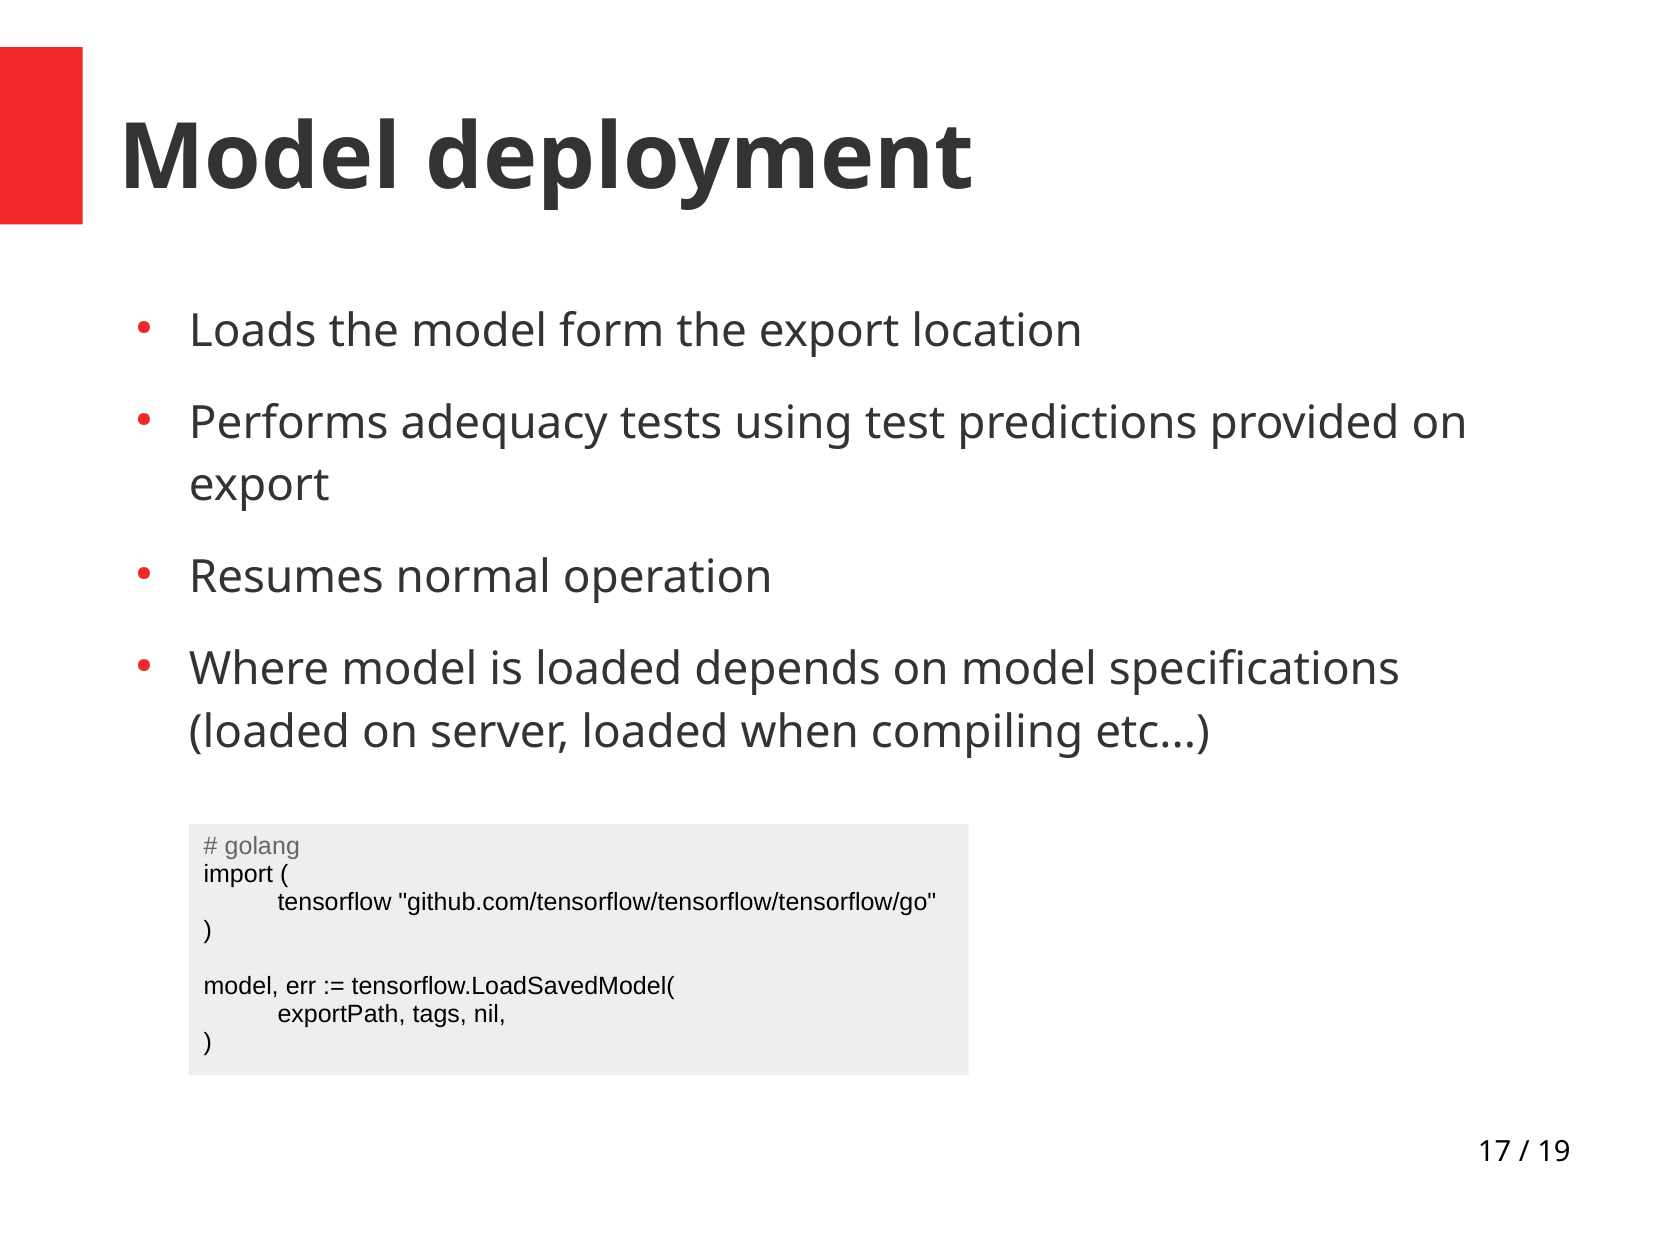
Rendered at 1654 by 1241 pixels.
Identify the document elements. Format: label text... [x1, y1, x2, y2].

list Loads the model form the export location Performs adequacy tests using test predictions provided on export Resumes normal operation Where model is loaded depends on model specifications (loaded on server, loaded when compiling etc...) [118, 297, 1536, 674]
title Model deployment [118, 49, 1571, 257]
text_box # golang import ( tensorflow "github.com/tensorflow/tensorflow/tensorflow/go" ) model, err := tensorflow.LoadSavedModel( exportPath, tags, nil, ) [188, 824, 969, 1075]
